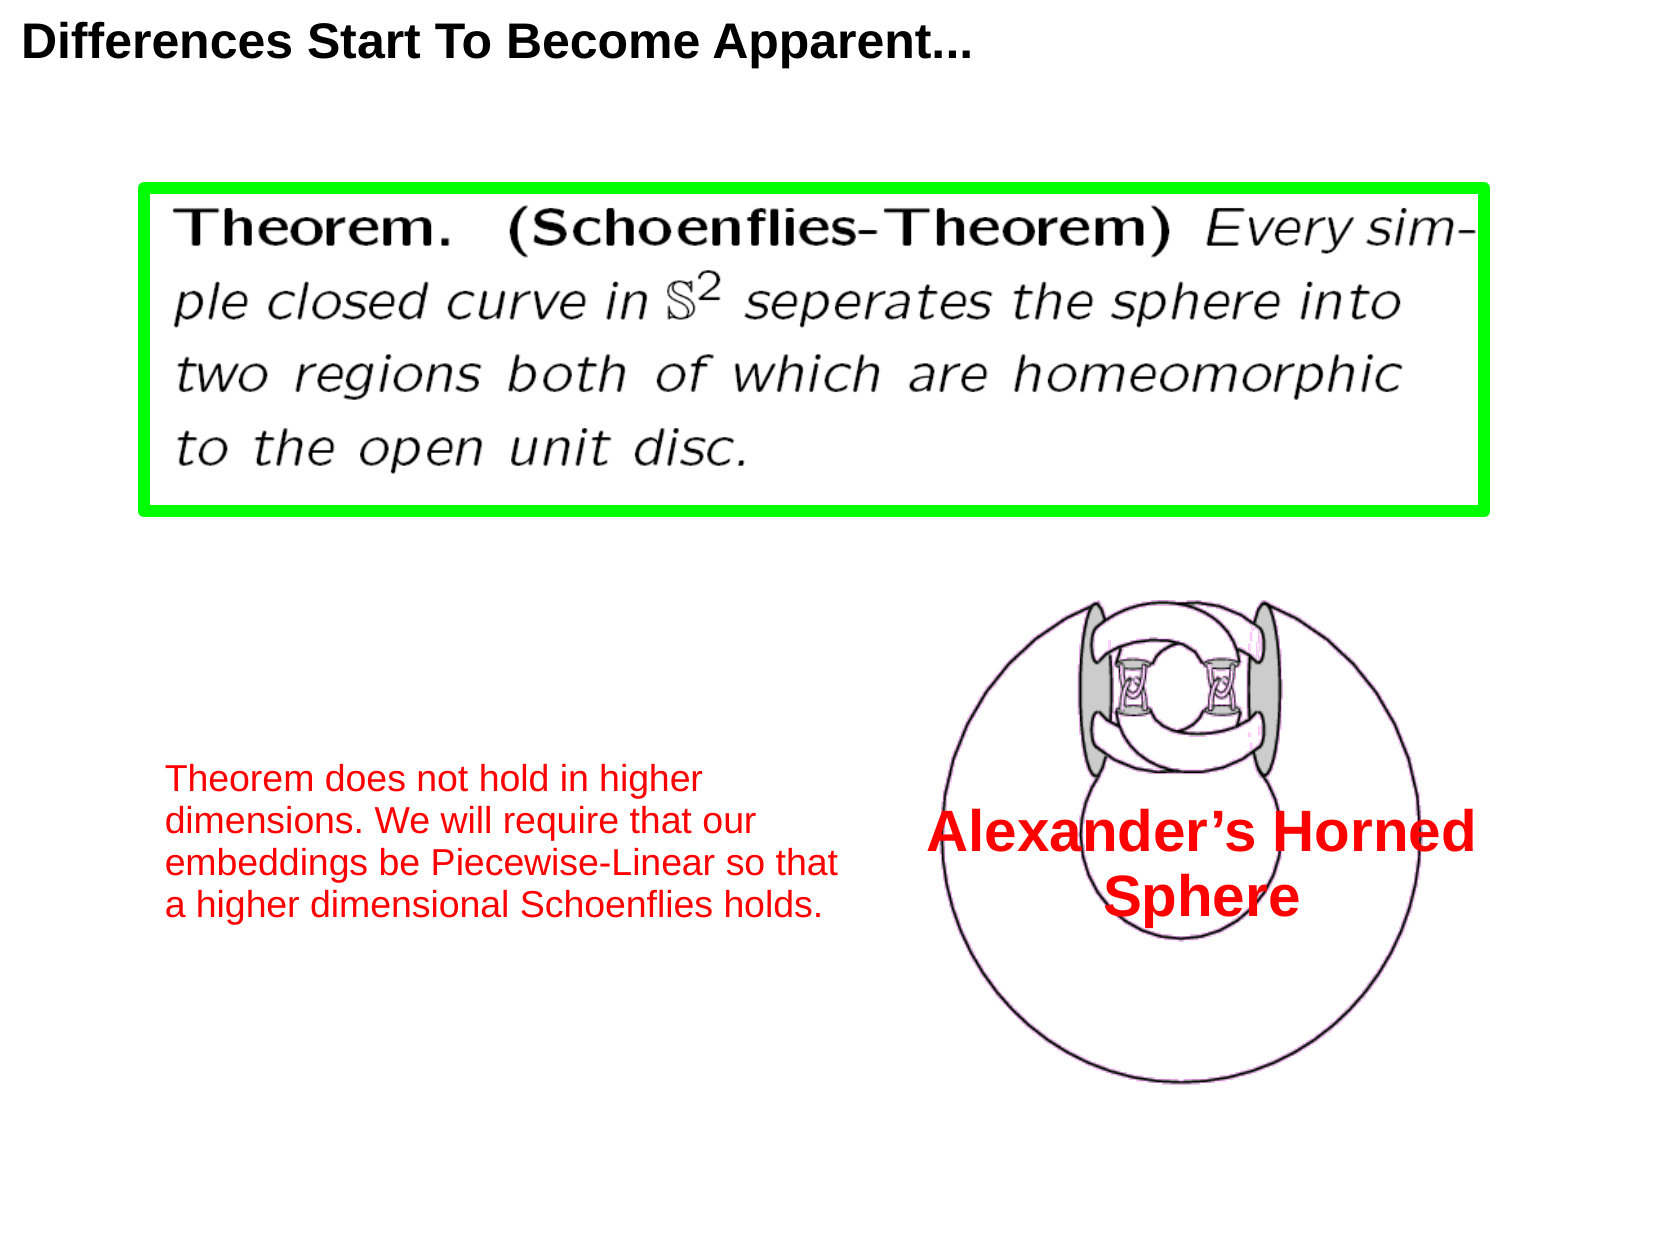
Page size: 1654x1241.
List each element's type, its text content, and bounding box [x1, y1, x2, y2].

text_box Theorem does not hold in higher dimensions. We will require that our embeddings be Piecewise-Linear so that a higher dimensional Schoenflies holds. [150, 750, 853, 934]
text_box Alexander’s Horned Sphere [911, 791, 1492, 937]
picture [150, 194, 1479, 506]
text_box Differences Start To Become Apparent... [6, 6, 1654, 79]
picture [937, 937, 1426, 1088]
picture [937, 599, 1426, 791]
